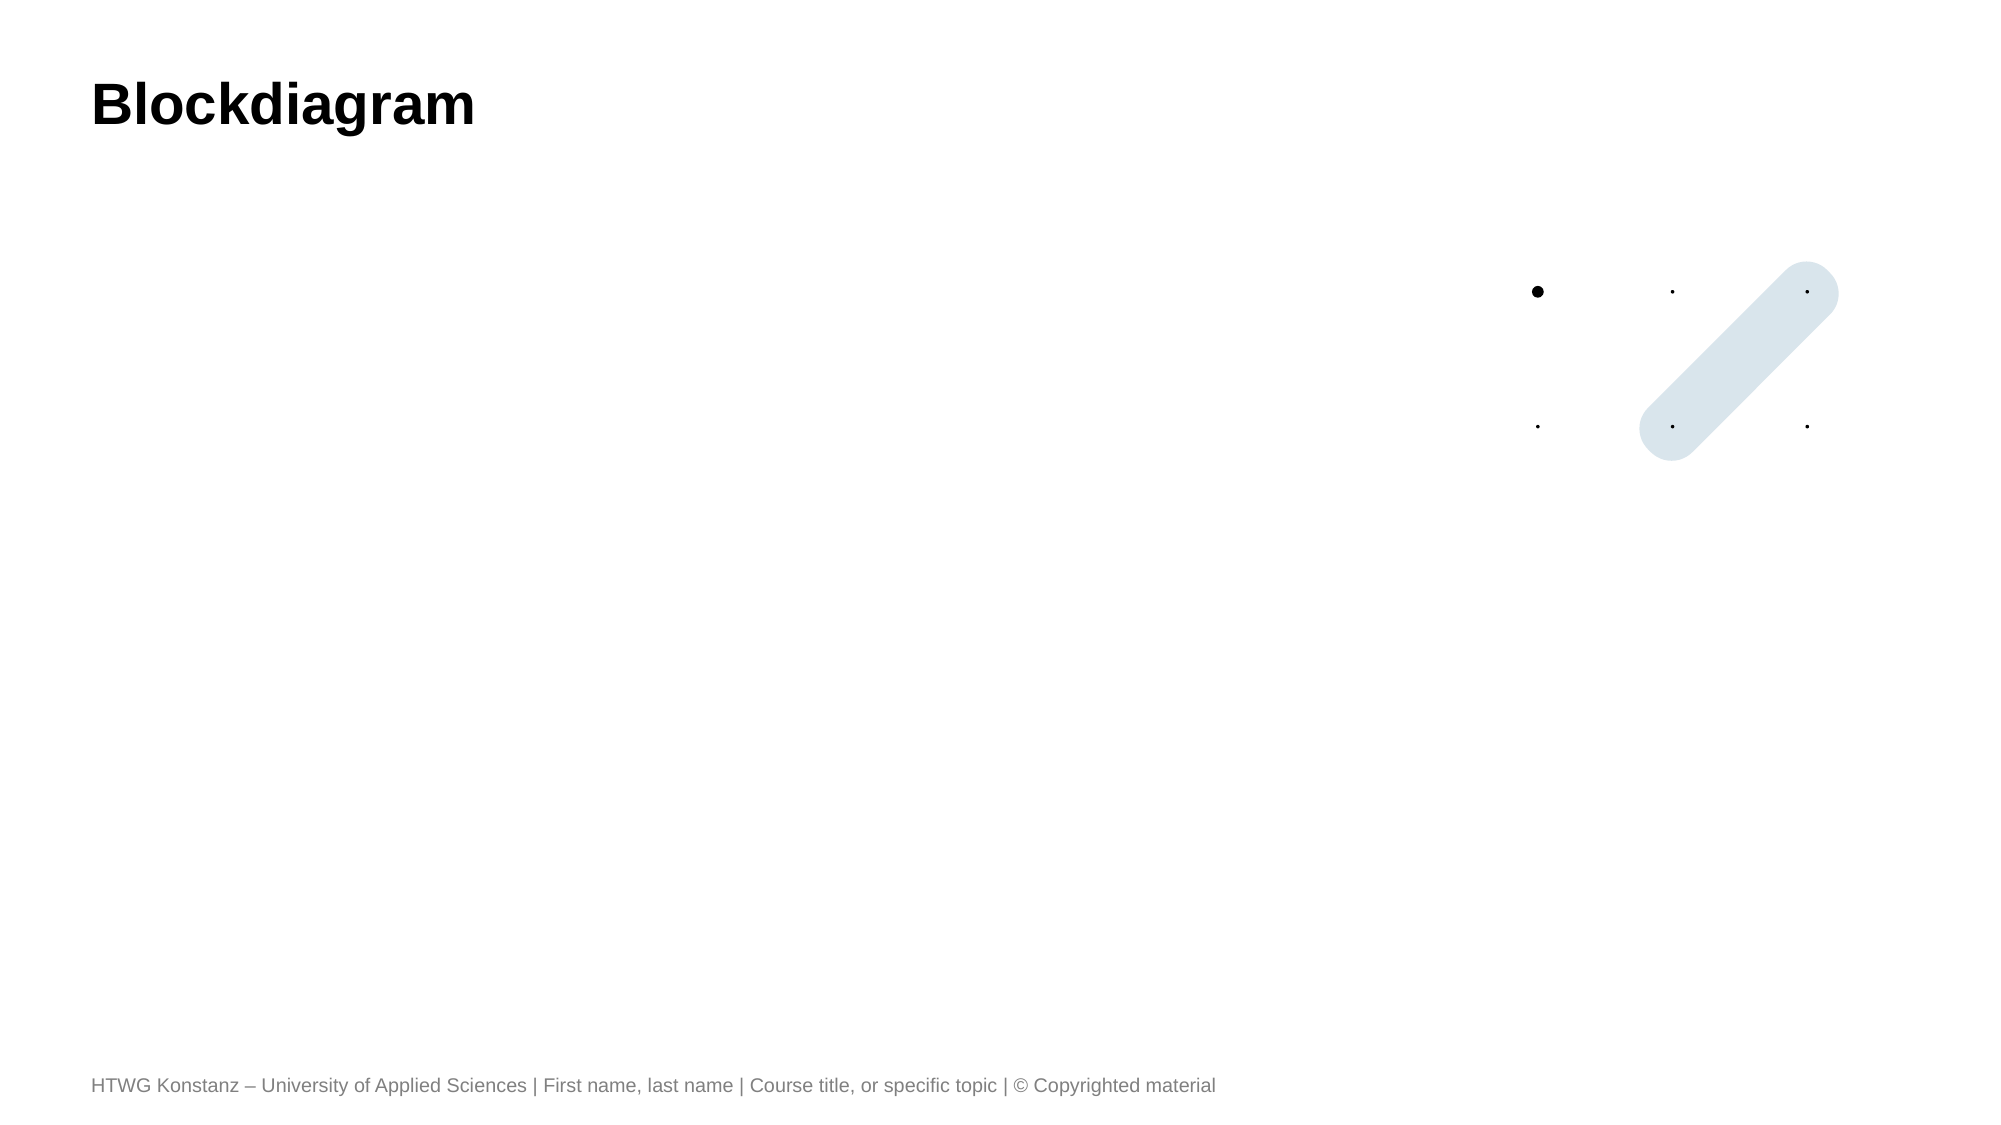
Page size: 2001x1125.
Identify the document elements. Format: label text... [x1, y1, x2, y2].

title Blockdiagram [91, 66, 1909, 138]
